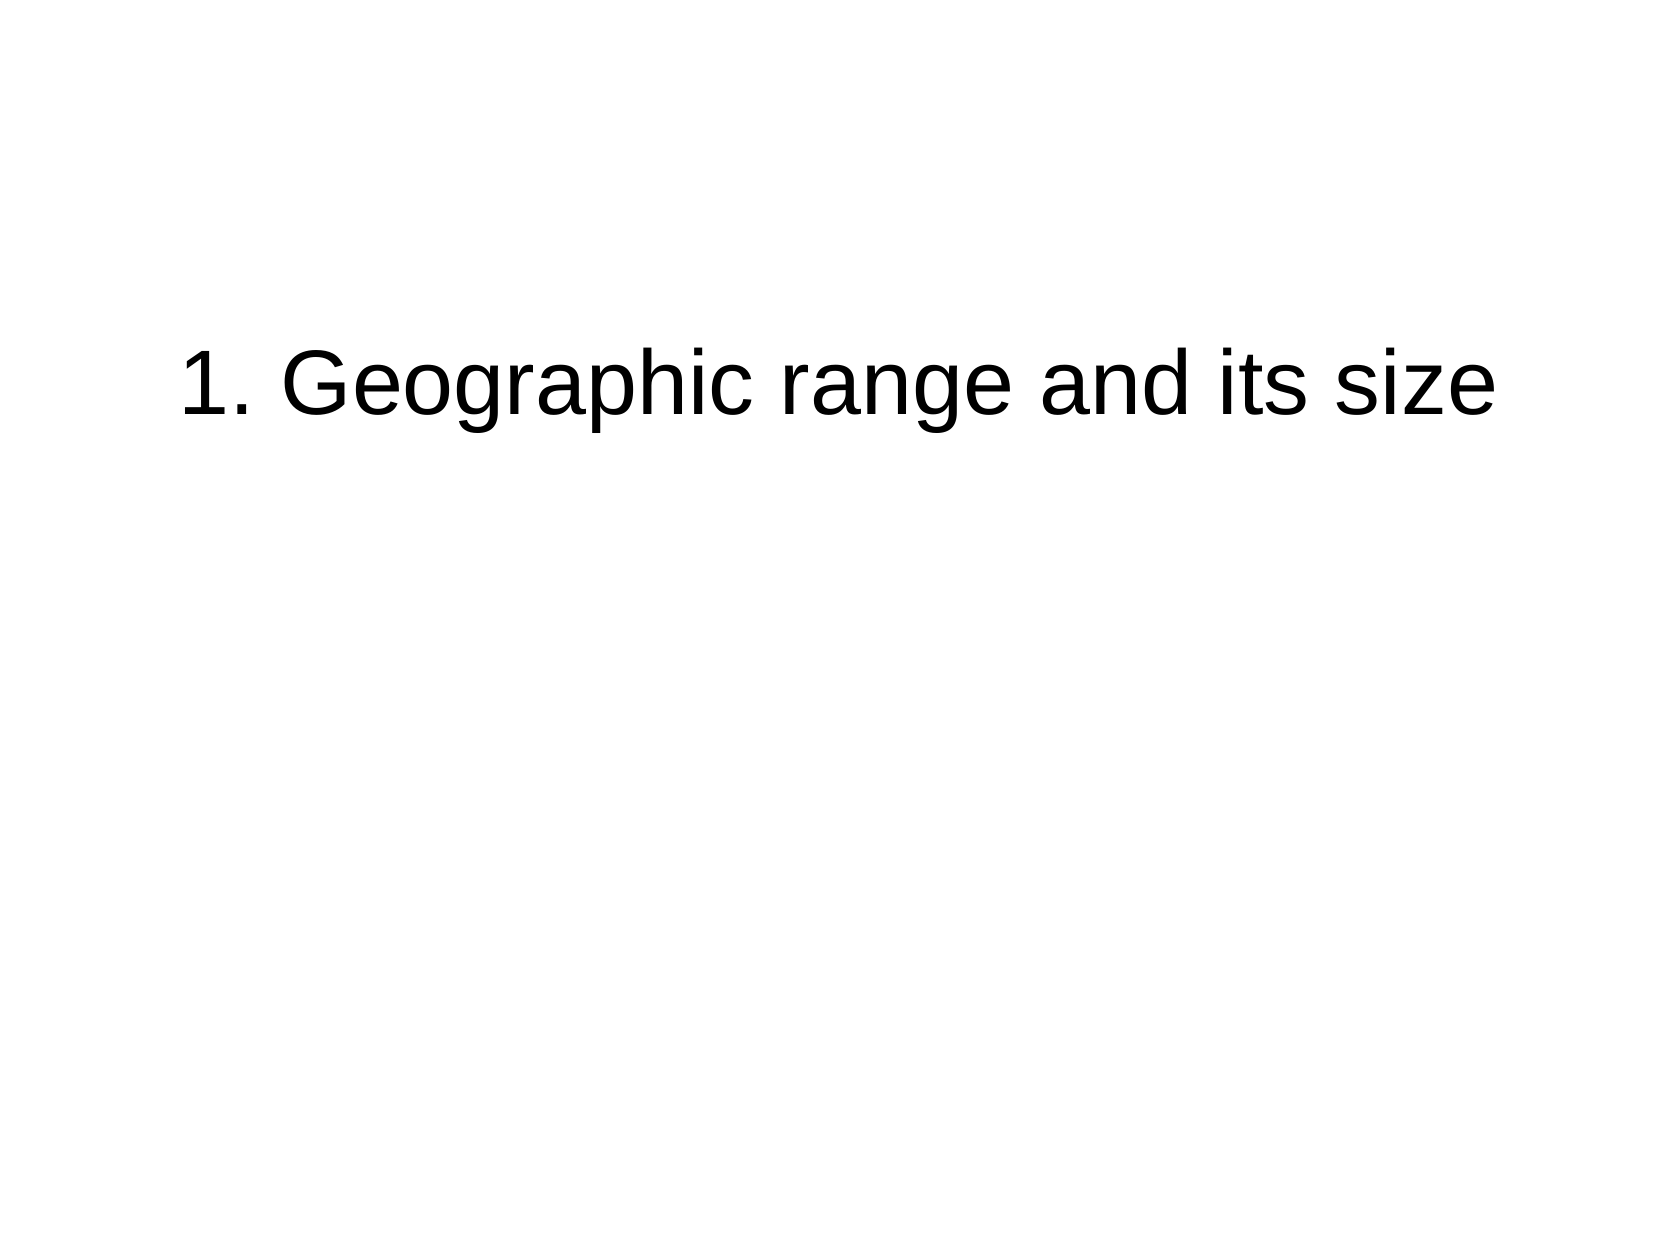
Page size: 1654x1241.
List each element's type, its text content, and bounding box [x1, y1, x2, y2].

title 1. Geographic range and its size [82, 279, 1571, 487]
